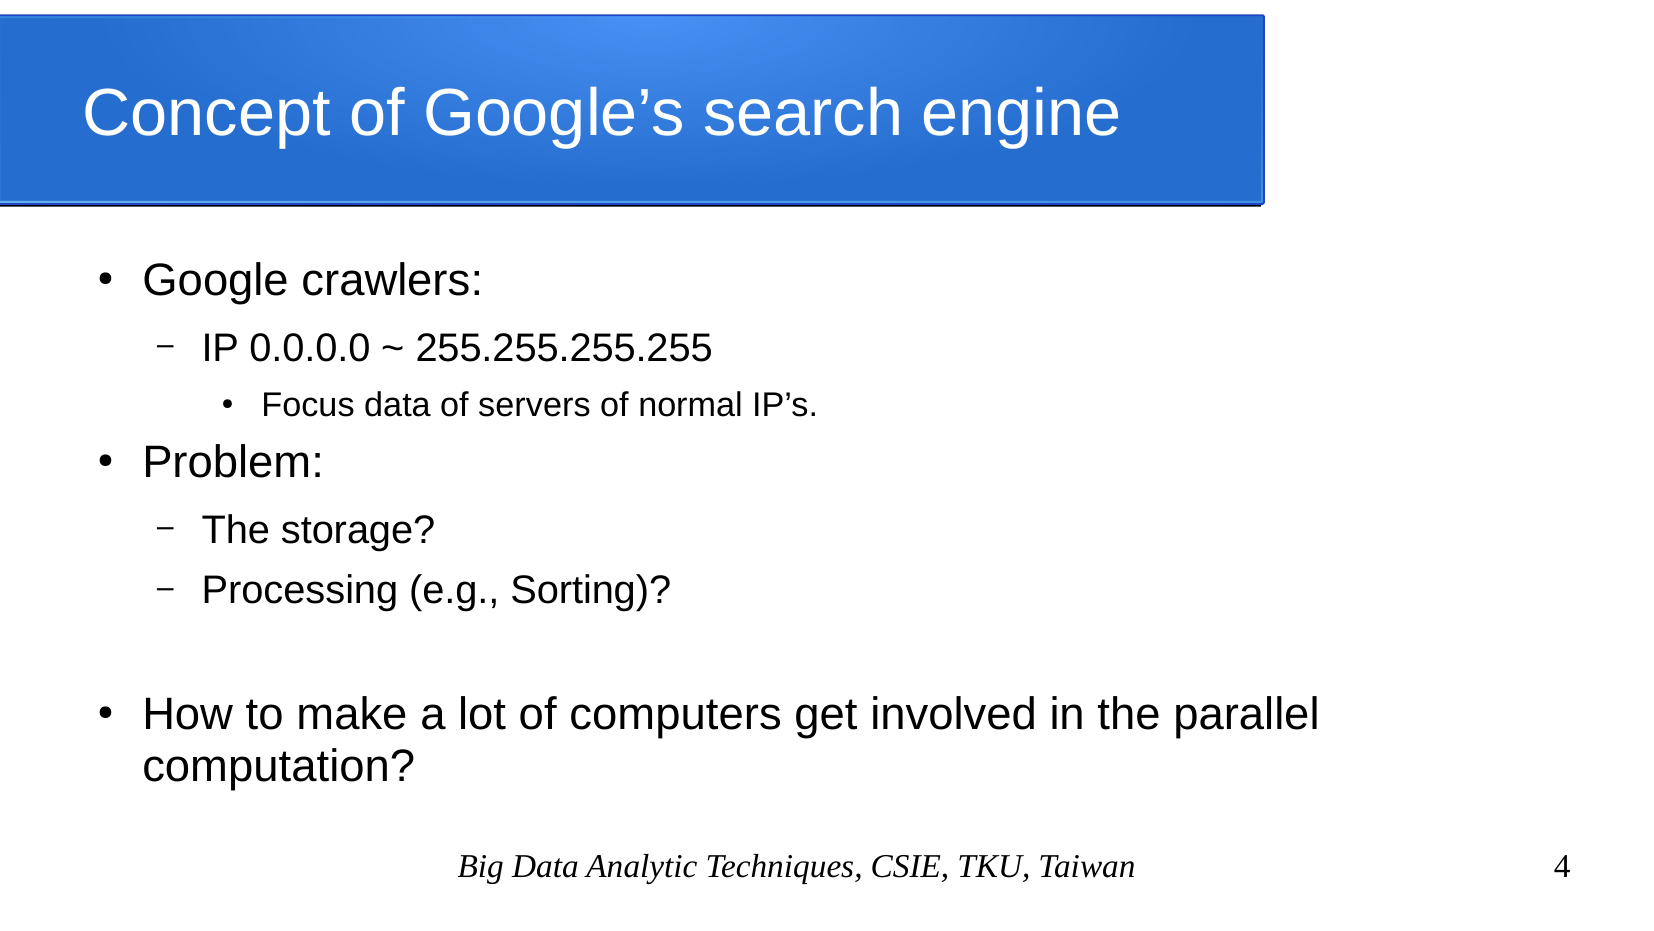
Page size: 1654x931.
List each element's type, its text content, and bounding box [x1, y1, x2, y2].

title Concept of Google’s search engine [82, 35, 1235, 189]
list Google crawlers: IP 0.0.0.0 ~ 255.255.255.255 Focus data of servers of normal IP’s. Problem: The storage? Processing (e.g., Sorting)? How to make a lot of computers get involved in the parallel computation? [82, 253, 1595, 794]
